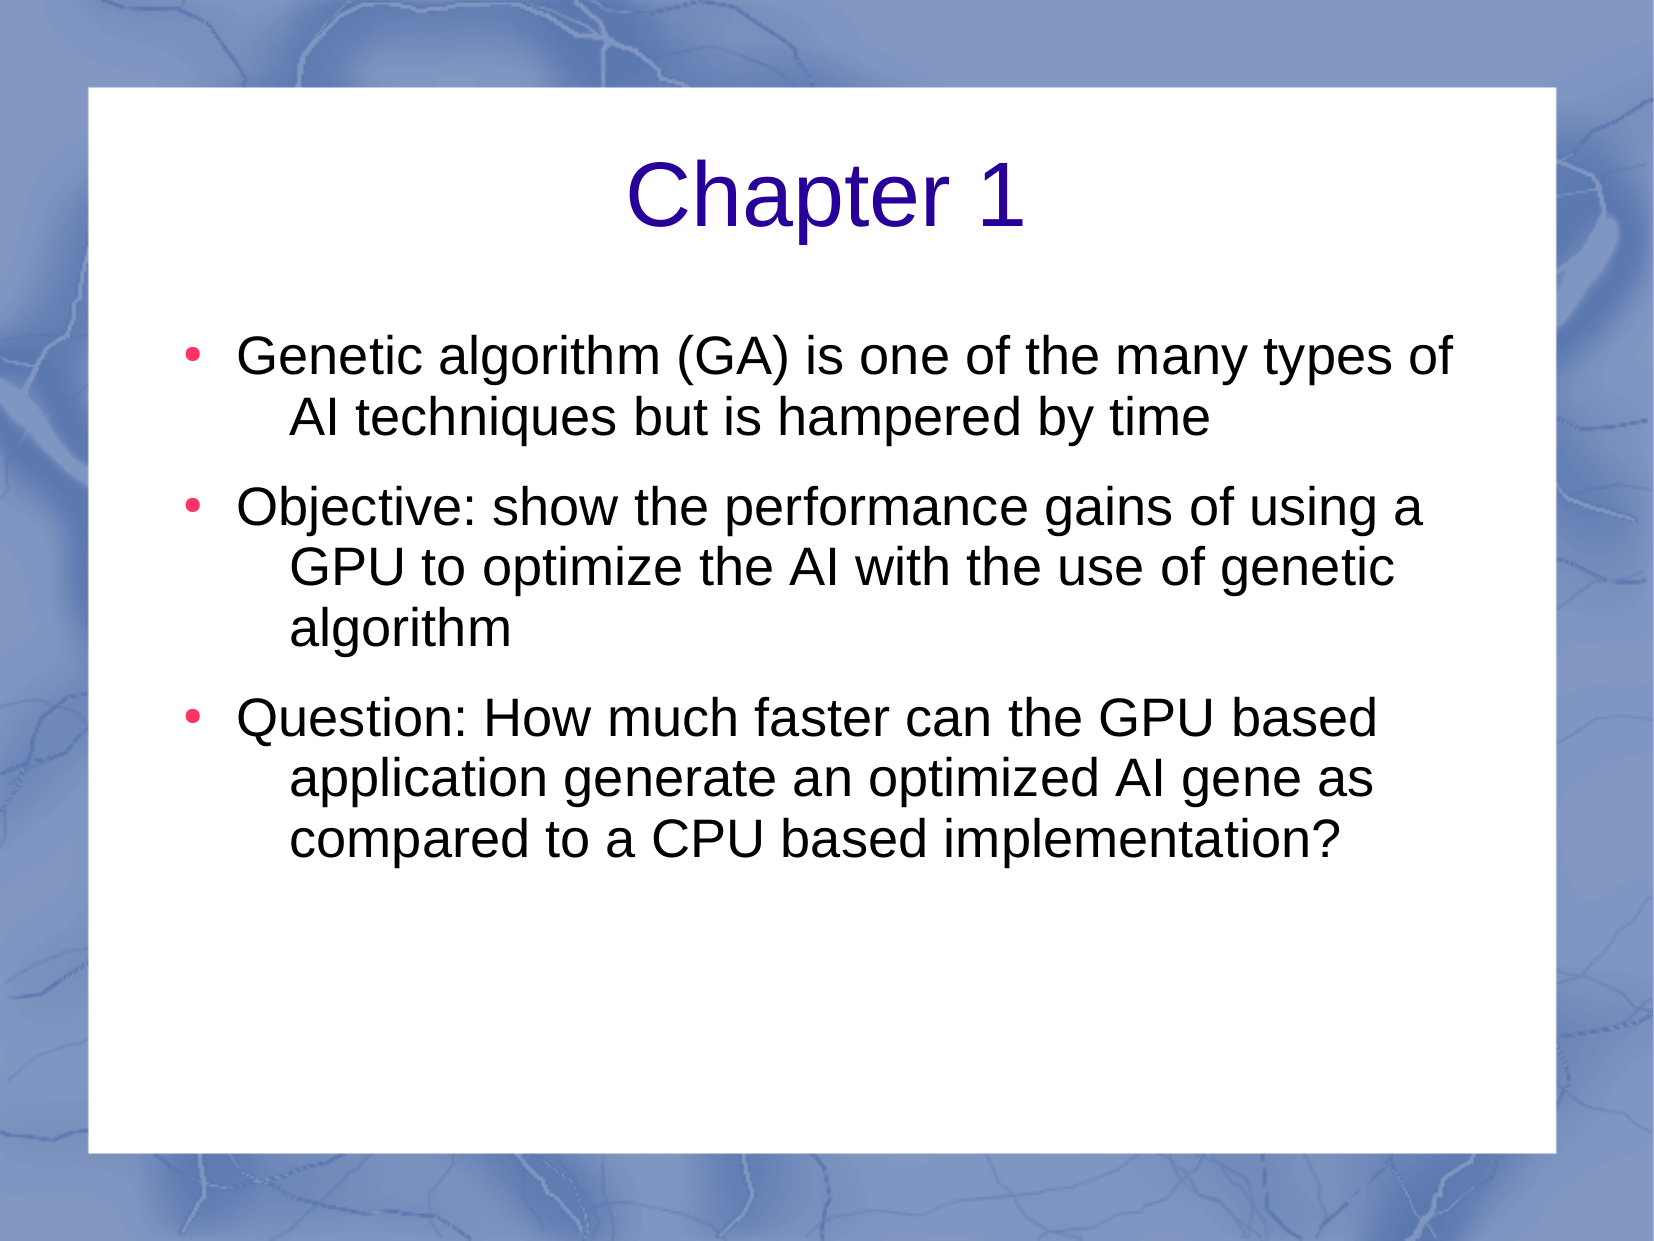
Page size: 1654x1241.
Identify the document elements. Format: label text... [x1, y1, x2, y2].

picture [0, 0, 1654, 1241]
list Genetic algorithm (GA) is one of the many types of AI techniques but is hampered by time Objective: show the performance gains of using a GPU to optimize the AI with the use of genetic algorithm Question: How much faster can the GPU based application generate an optimized AI gene as compared to a CPU based implementation? [147, 325, 1506, 996]
title Chapter 1 [118, 90, 1536, 298]
